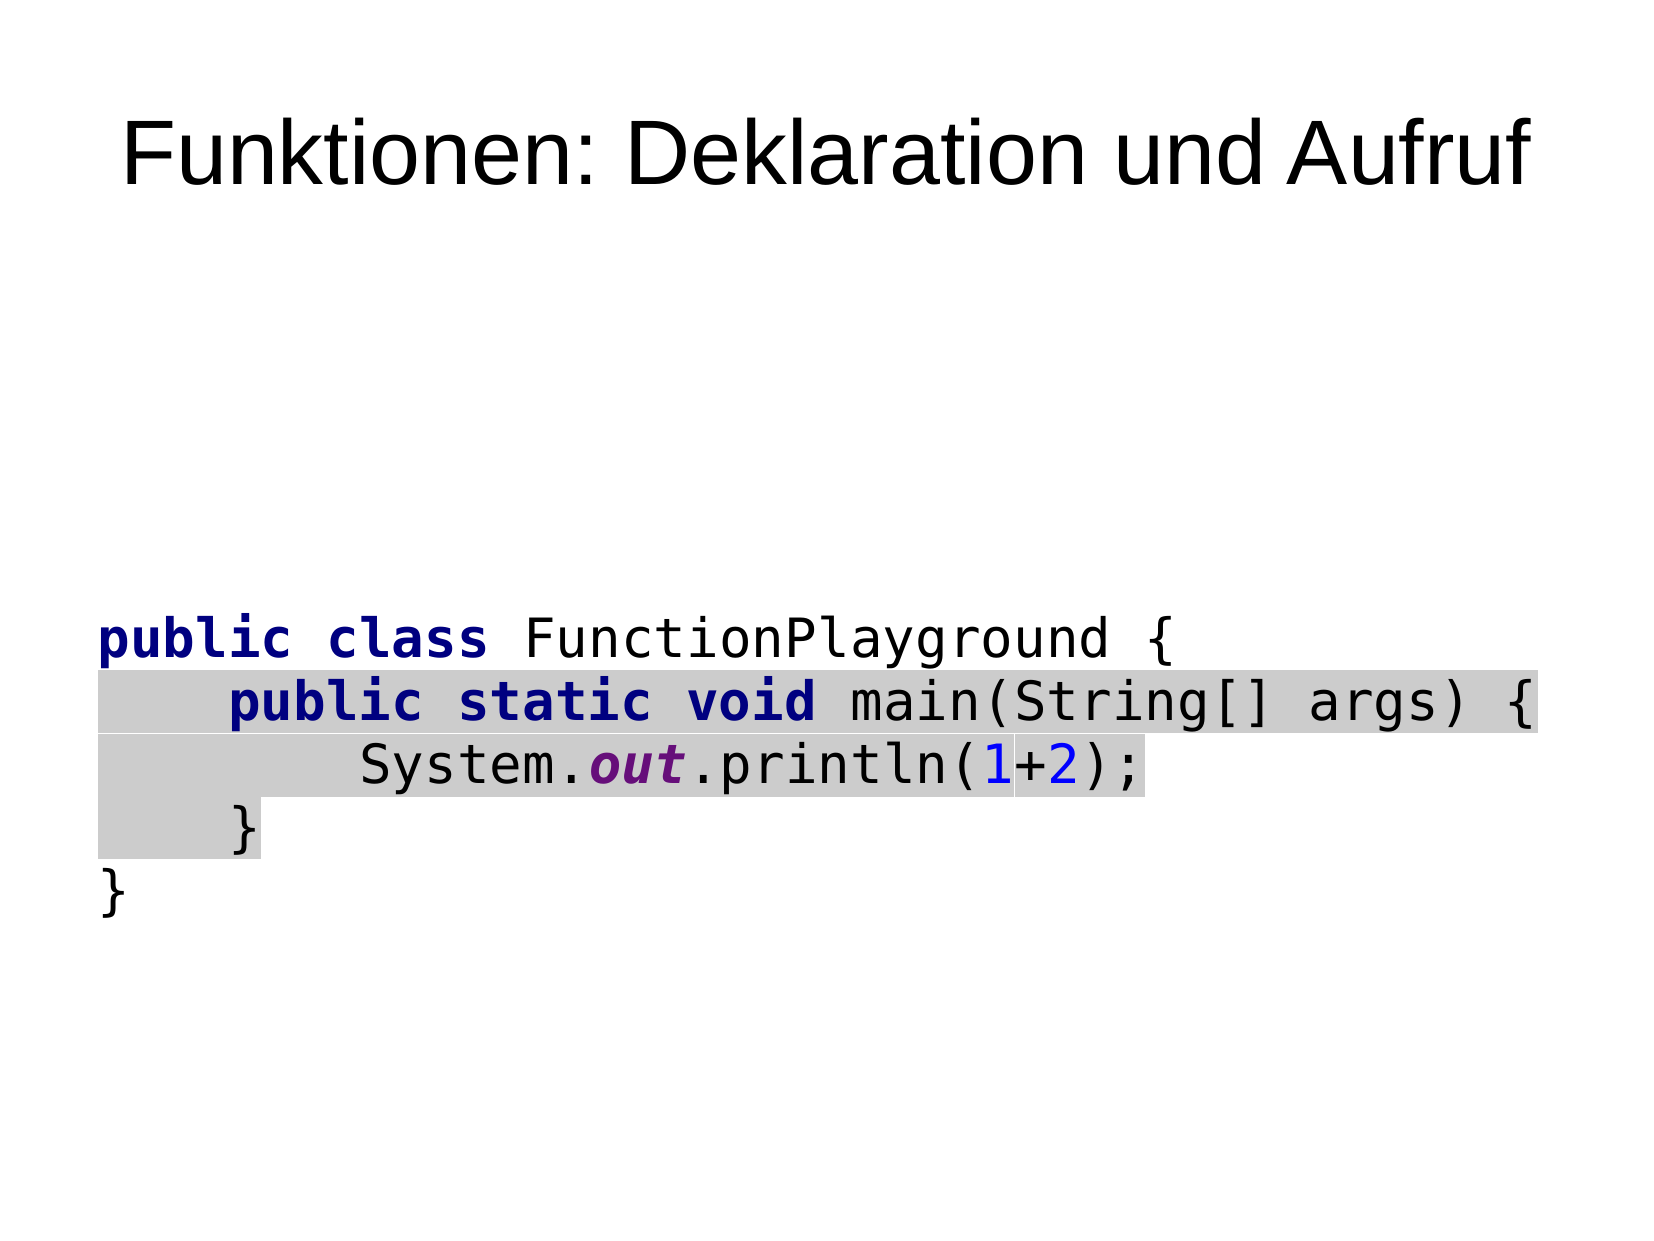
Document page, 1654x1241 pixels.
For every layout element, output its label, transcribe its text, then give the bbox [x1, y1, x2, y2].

title Funktionen: Deklaration und Aufruf [82, 49, 1571, 257]
text_box public class FunctionPlayground { public static void main(String[] args) { System.out.println(1+2); } } [82, 600, 1571, 1216]
